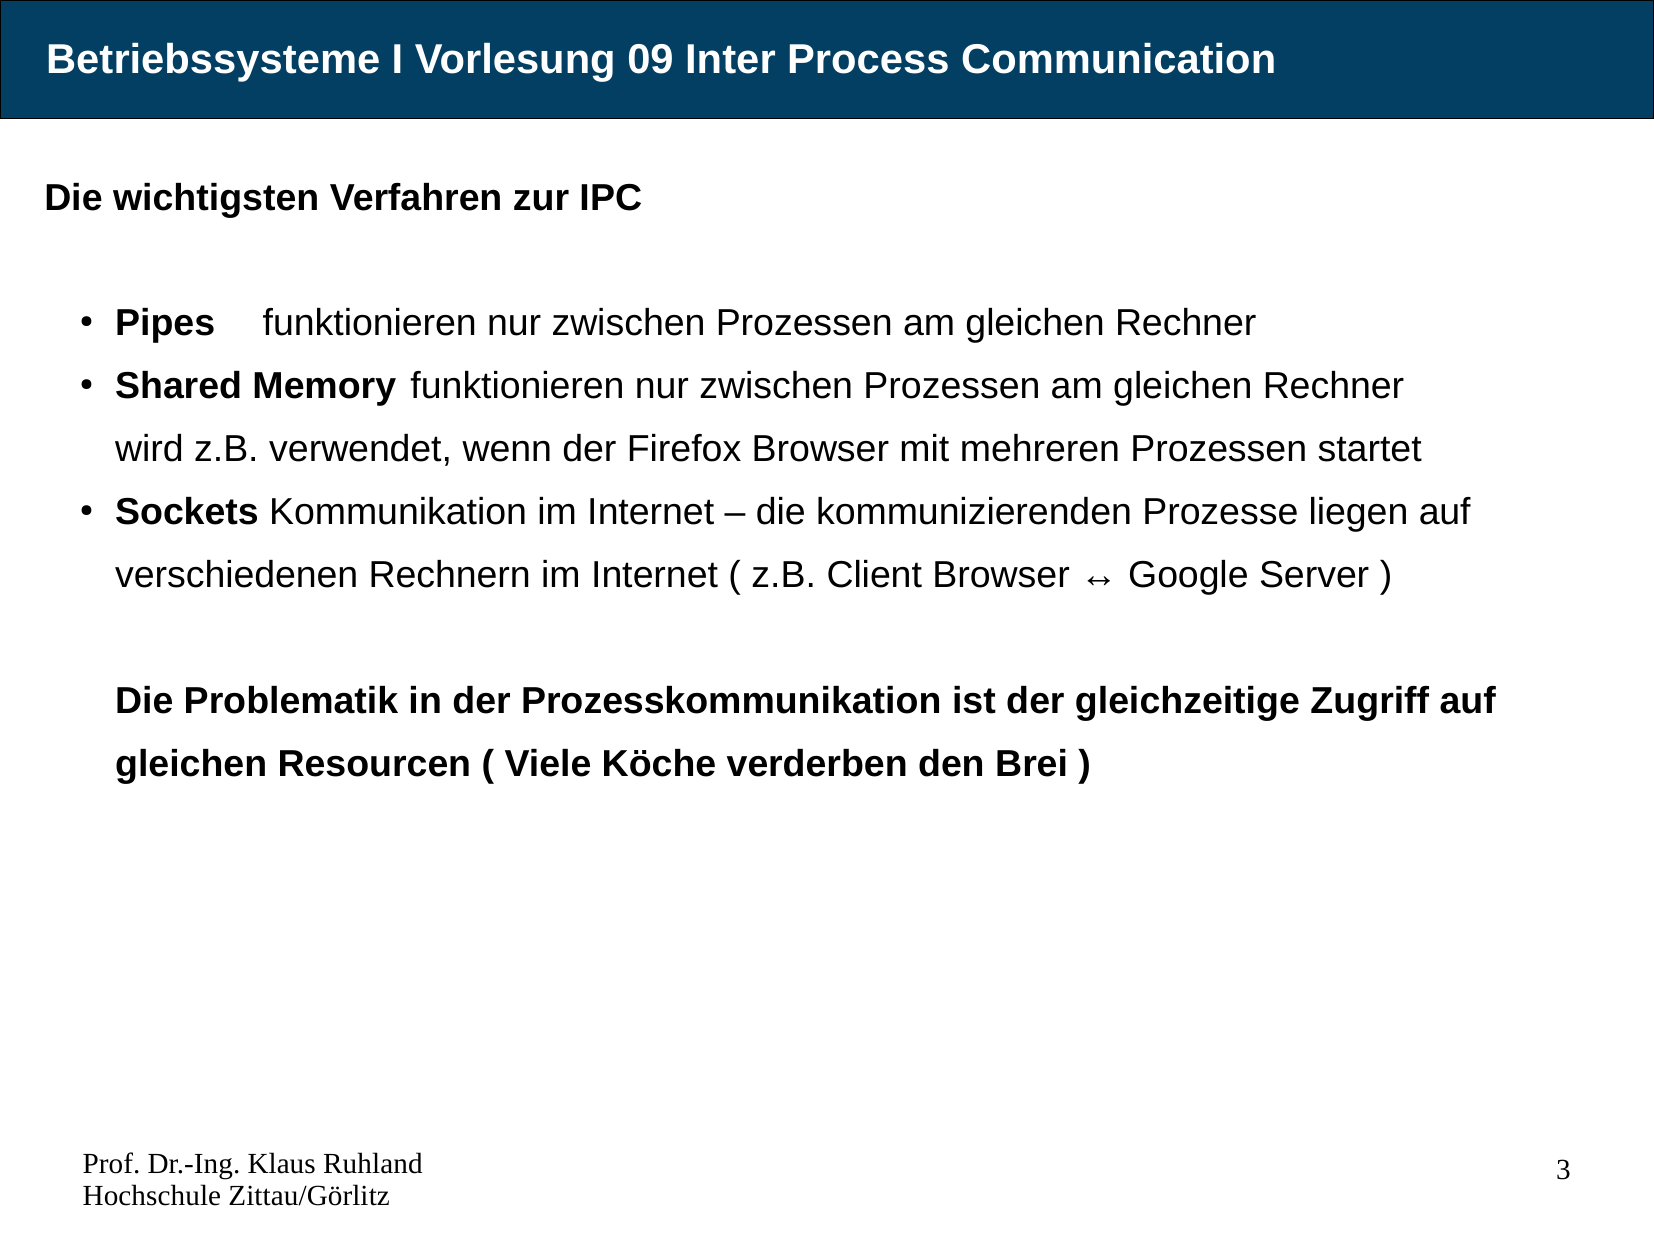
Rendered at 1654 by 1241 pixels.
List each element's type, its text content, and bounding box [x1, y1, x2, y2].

text_box Die wichtigsten Verfahren zur IPC Pipes funktionieren nur zwischen Prozessen am gleichen Rechner Shared Memory funktionieren nur zwischen Prozessen am gleichen Rechner wird z.B. verwendet, wenn der Firefox Browser mit mehreren Prozessen startet Sockets Kommunikation im Internet – die kommunizierenden Prozesse liegen auf verschiedenen Rechnern im Internet ( z.B. Client Browser ↔ Google Server ) Die Problematik in der Prozesskommunikation ist der gleichzeitige Zugriff auf gleichen Resourcen ( Viele Köche verderben den Brei ) [29, 147, 1565, 1121]
